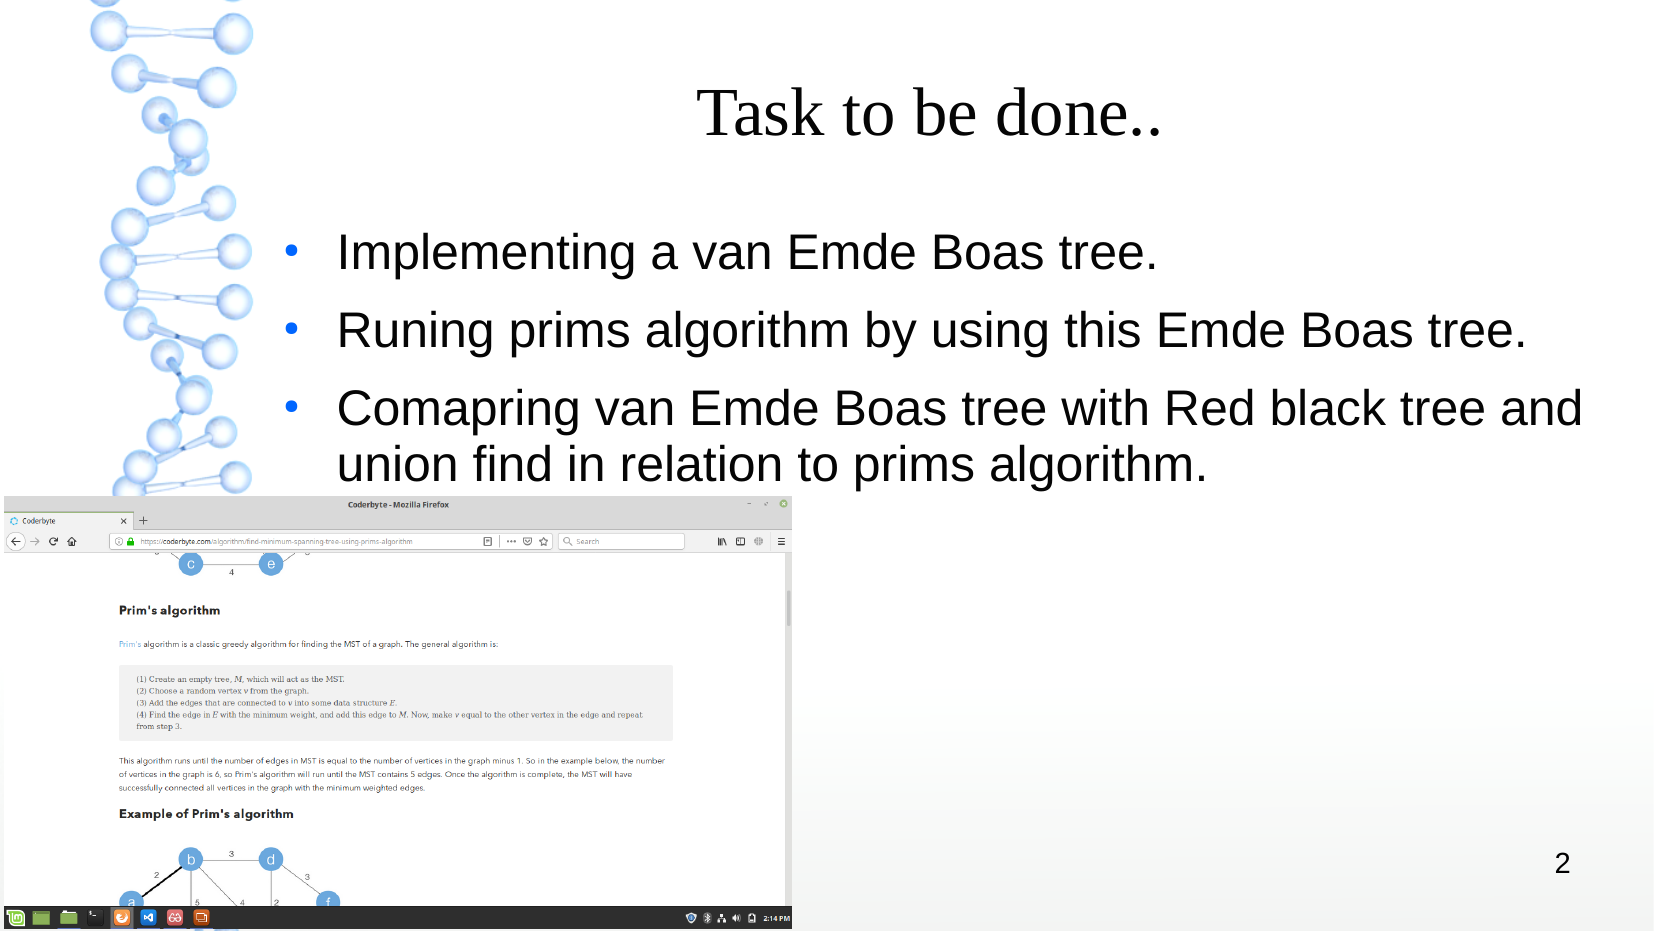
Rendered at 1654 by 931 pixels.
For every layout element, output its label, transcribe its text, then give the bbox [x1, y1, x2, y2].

title Task to be done.. [265, 35, 1595, 189]
list Implementing a van Emde Boas tree. Runing prims algorithm by using this Emde Boas tree. Comapring van Emde Boas tree with Red black tree and union find in relation to prims algorithm. [265, 224, 1595, 764]
picture [0, 0, 1654, 931]
